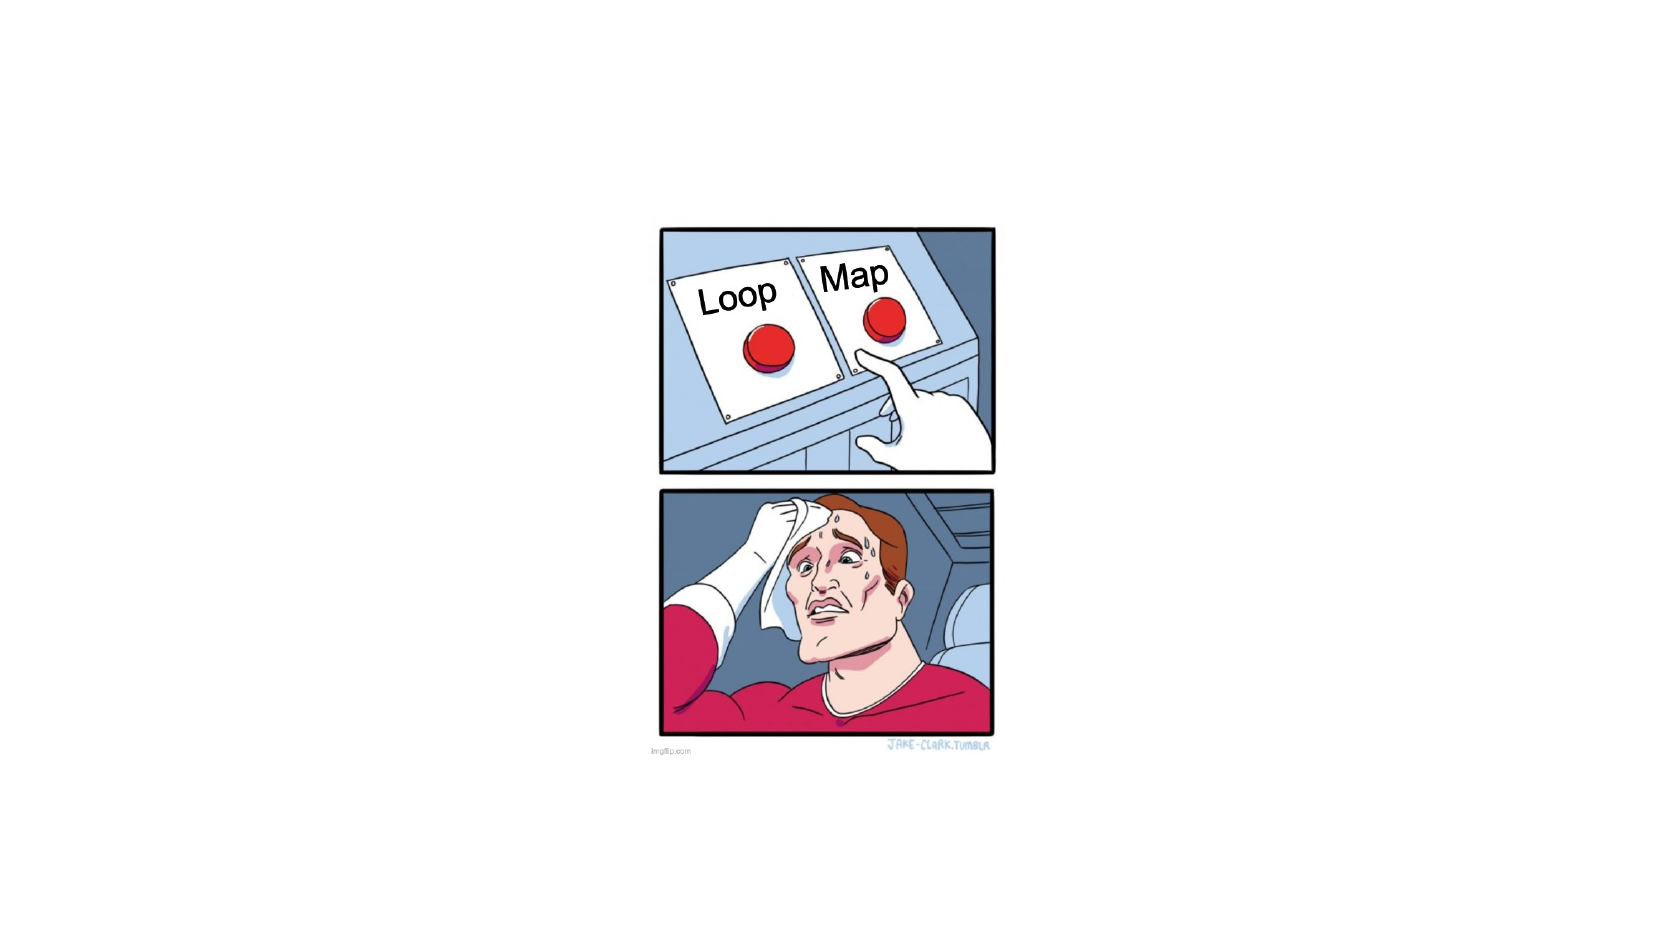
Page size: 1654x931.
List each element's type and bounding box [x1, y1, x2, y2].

picture [648, 217, 1006, 758]
